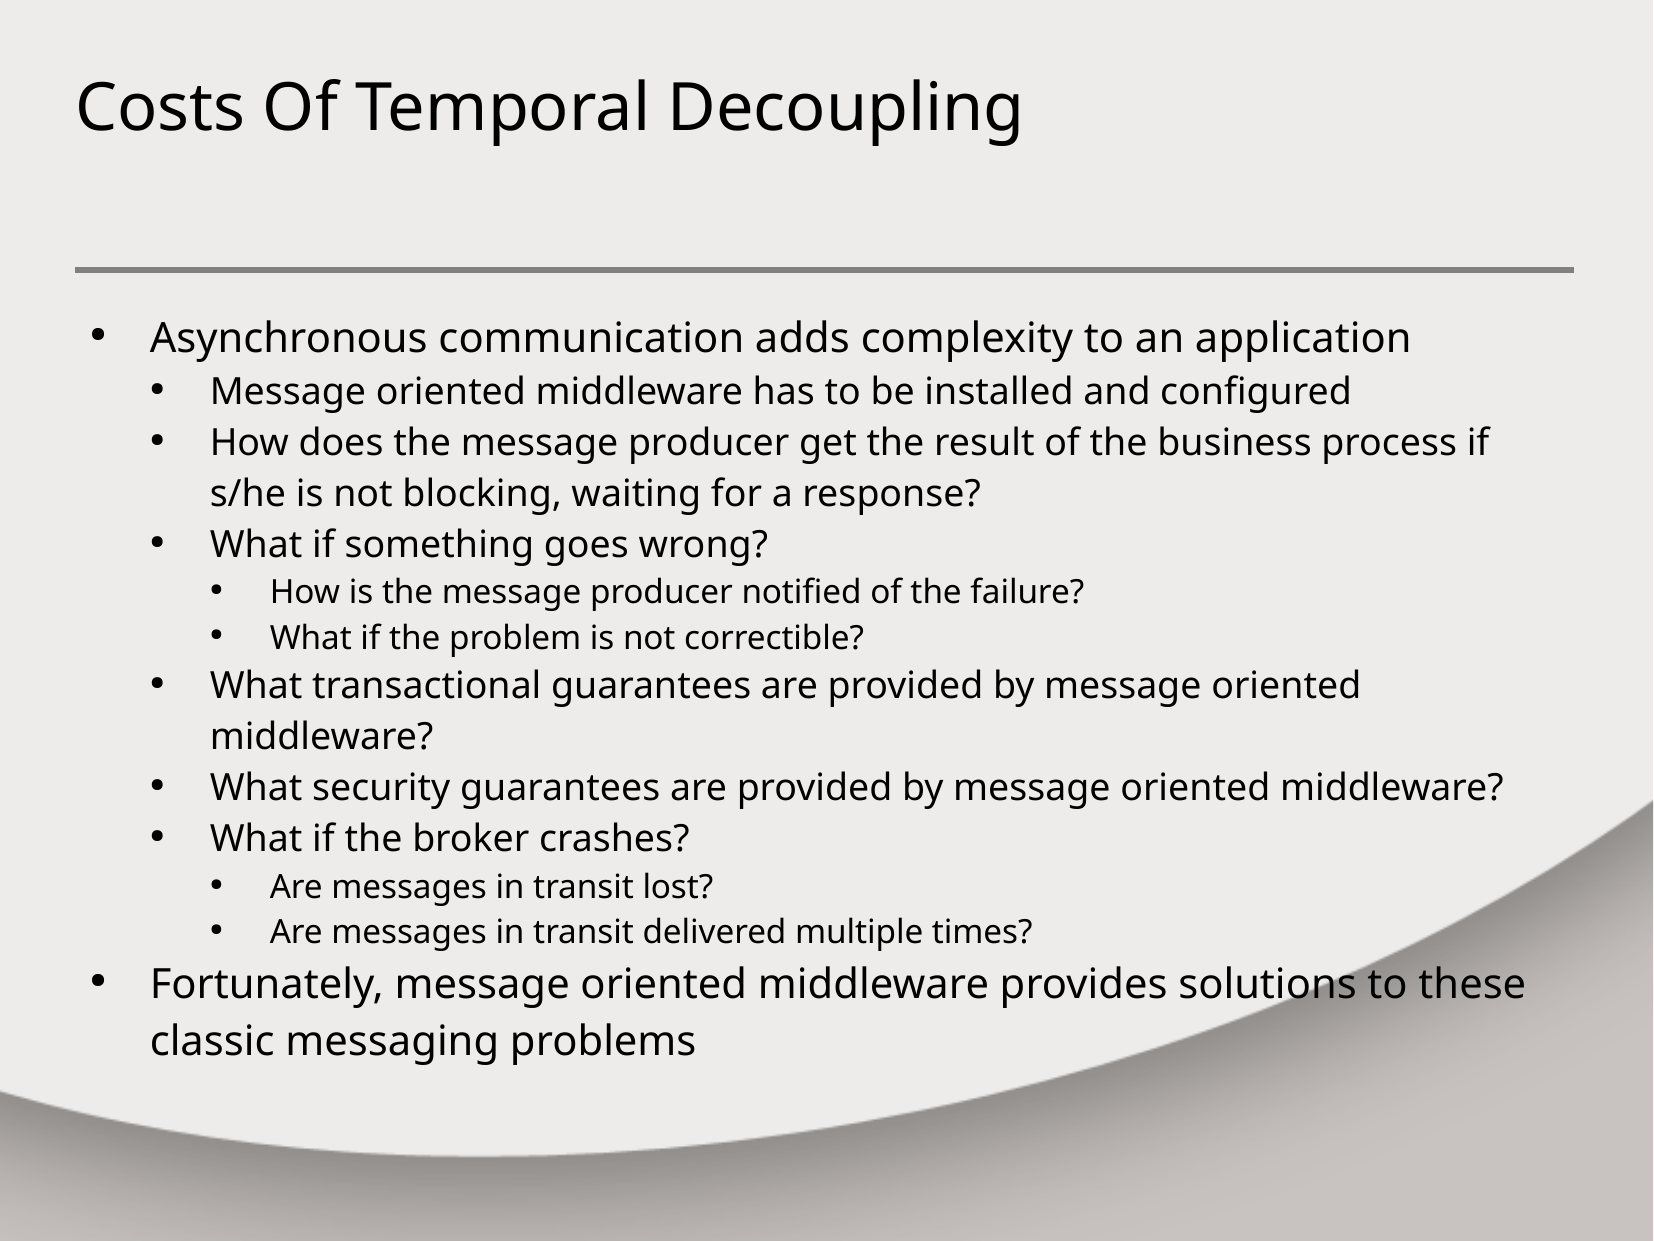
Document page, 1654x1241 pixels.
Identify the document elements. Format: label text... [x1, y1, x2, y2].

text_box Asynchronous communication adds complexity to an application Message oriented middleware has to be installed and configured How does the message producer get the result of the business process if s/he is not blocking, waiting for a response? What if something goes wrong? How is the message producer notified of the failure? What if the problem is not correctible? What transactional guarantees are provided by message oriented middleware? What security guarantees are provided by message oriented middleware? What if the broker crashes? Are messages in transit lost? Are messages in transit delivered multiple times? Fortunately, message oriented middleware provides solutions to these classic messaging problems [75, 299, 1575, 1163]
picture [0, 0, 1654, 1241]
title Costs Of Temporal Decoupling [75, 75, 1576, 226]
